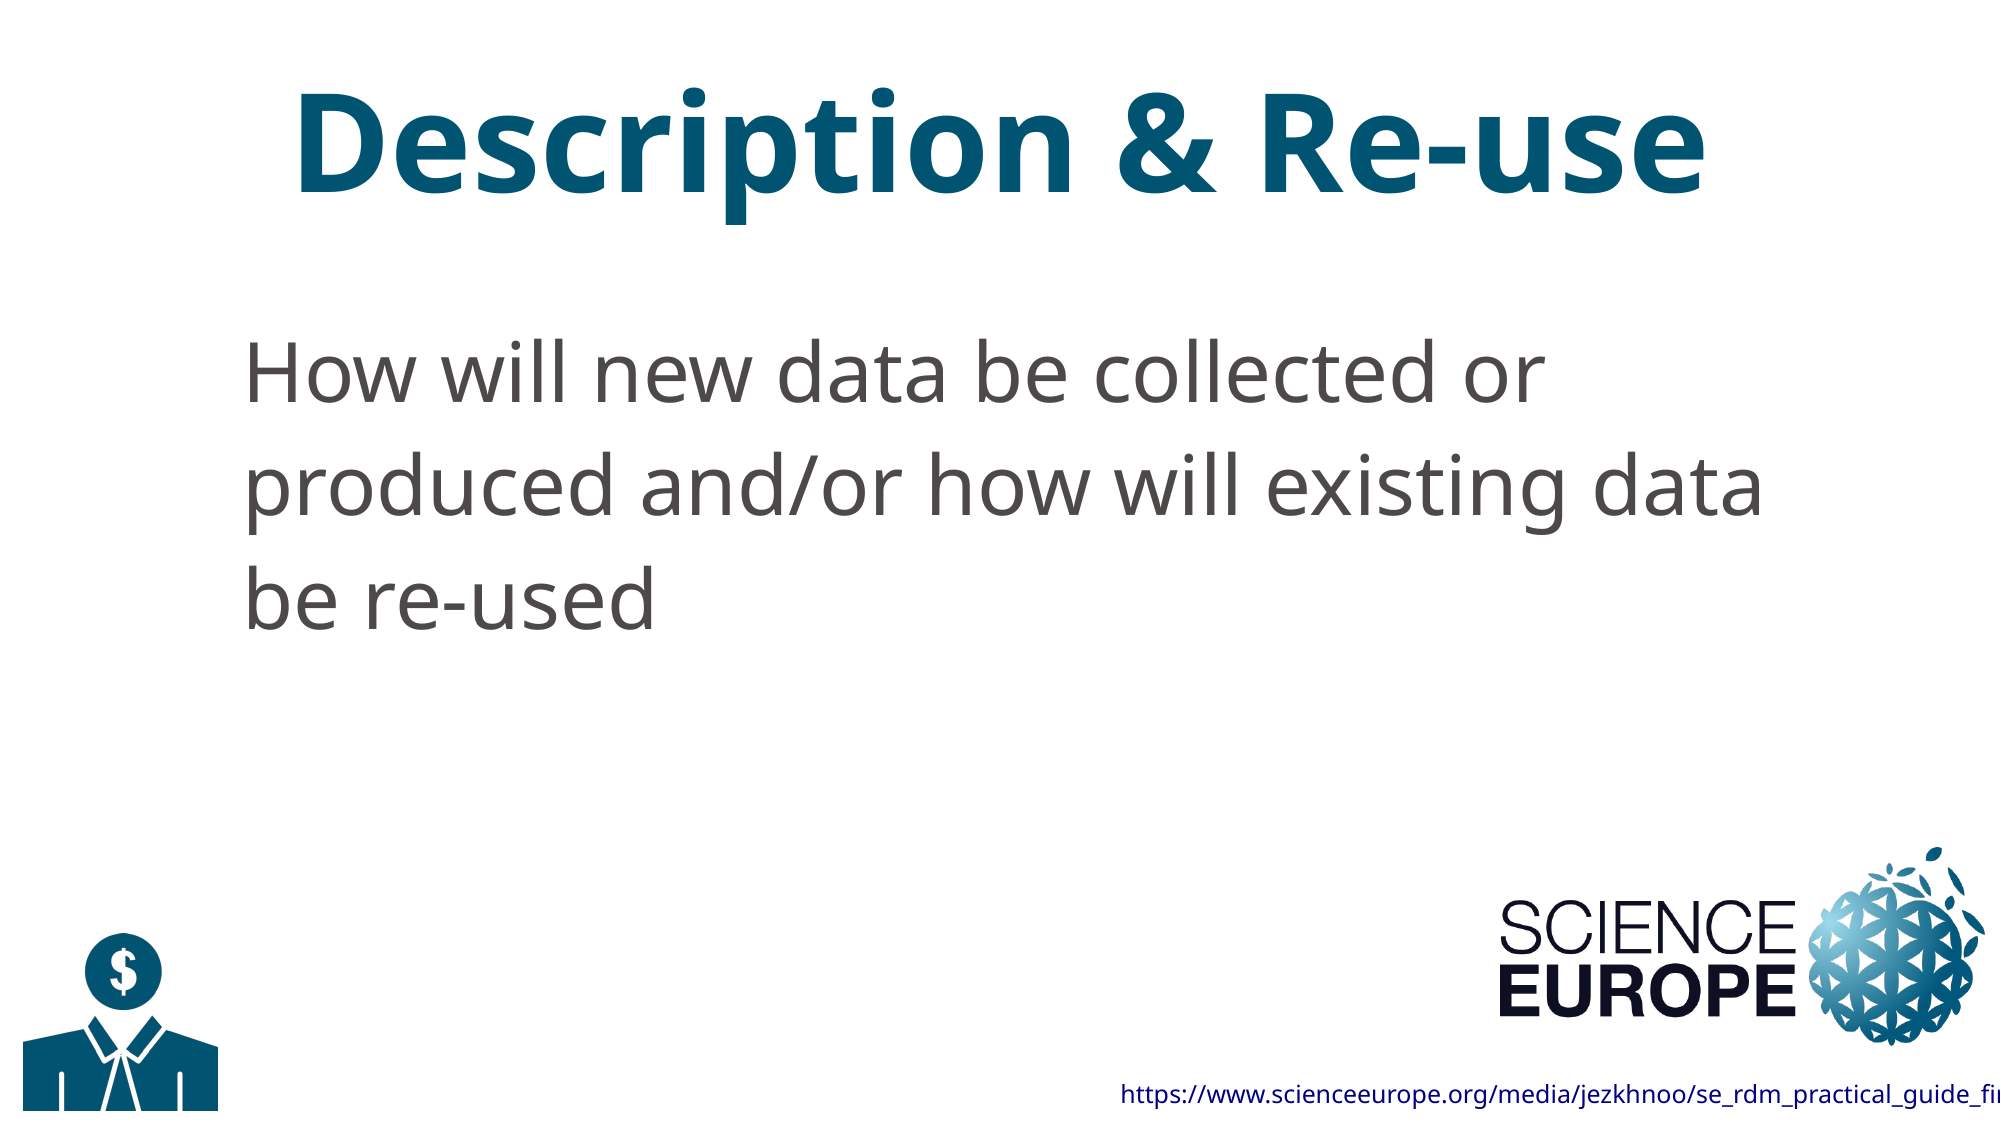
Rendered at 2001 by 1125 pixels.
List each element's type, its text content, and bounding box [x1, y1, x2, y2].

picture [1500, 847, 1985, 1046]
picture [1930, 995, 1942, 1009]
picture [111, 948, 136, 995]
picture [1961, 979, 1967, 986]
picture [60, 1072, 64, 1111]
picture [178, 1072, 182, 1111]
text_box How will new data be collected or produced and/or how will existing data be re-used [192, 305, 1837, 904]
title Description & Re-use [100, 44, 1900, 233]
text_box https://www.scienceeurope.org/media/jezkhnoo/se_rdm_practical_guide_final.pdf [1105, 1068, 1985, 1109]
picture [23, 933, 218, 1111]
picture [1943, 976, 1952, 989]
